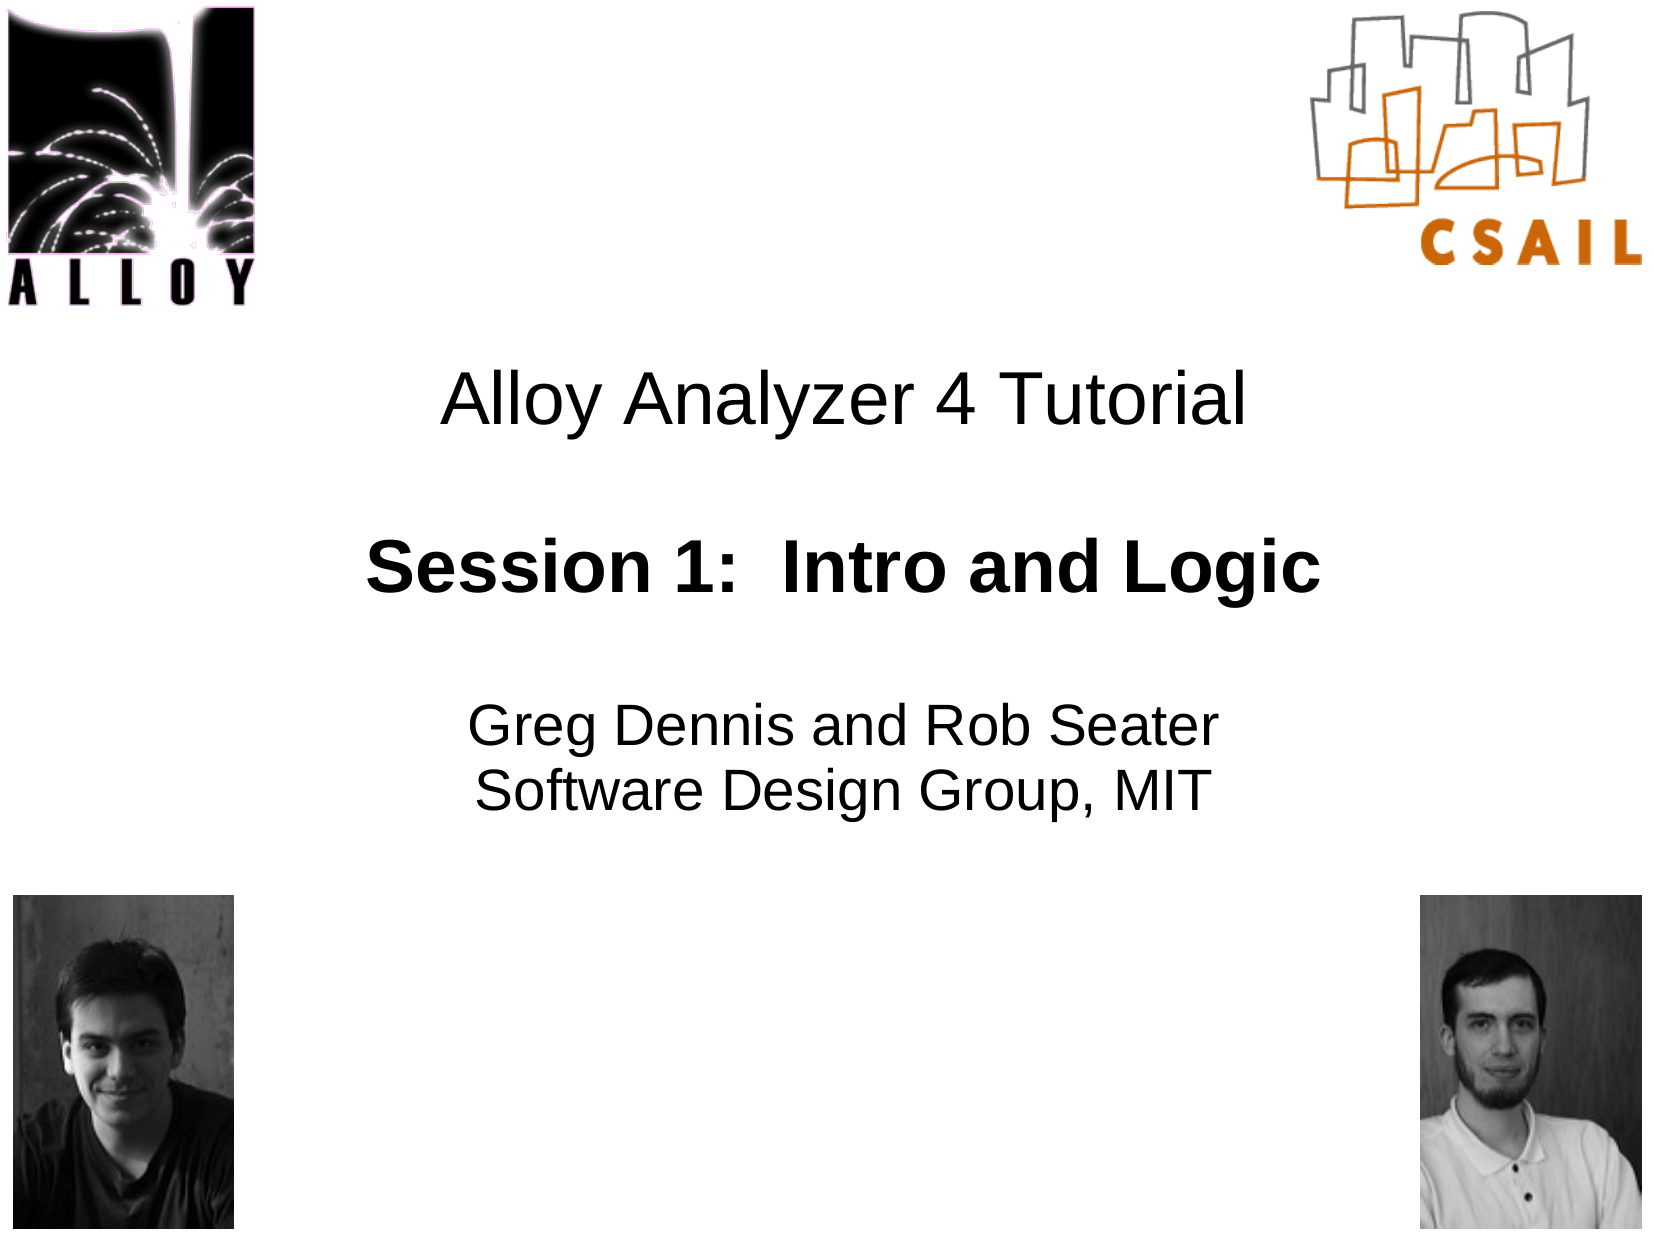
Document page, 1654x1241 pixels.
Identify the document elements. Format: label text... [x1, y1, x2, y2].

picture [0, 0, 320, 344]
picture [1310, 11, 1642, 265]
subtitle Alloy Analyzer 4 Tutorial Session 1: Intro and Logic Greg Dennis and Rob Seater Software Design Group, MIT [82, 356, 1571, 874]
picture [13, 895, 234, 1229]
picture [1420, 895, 1642, 1229]
